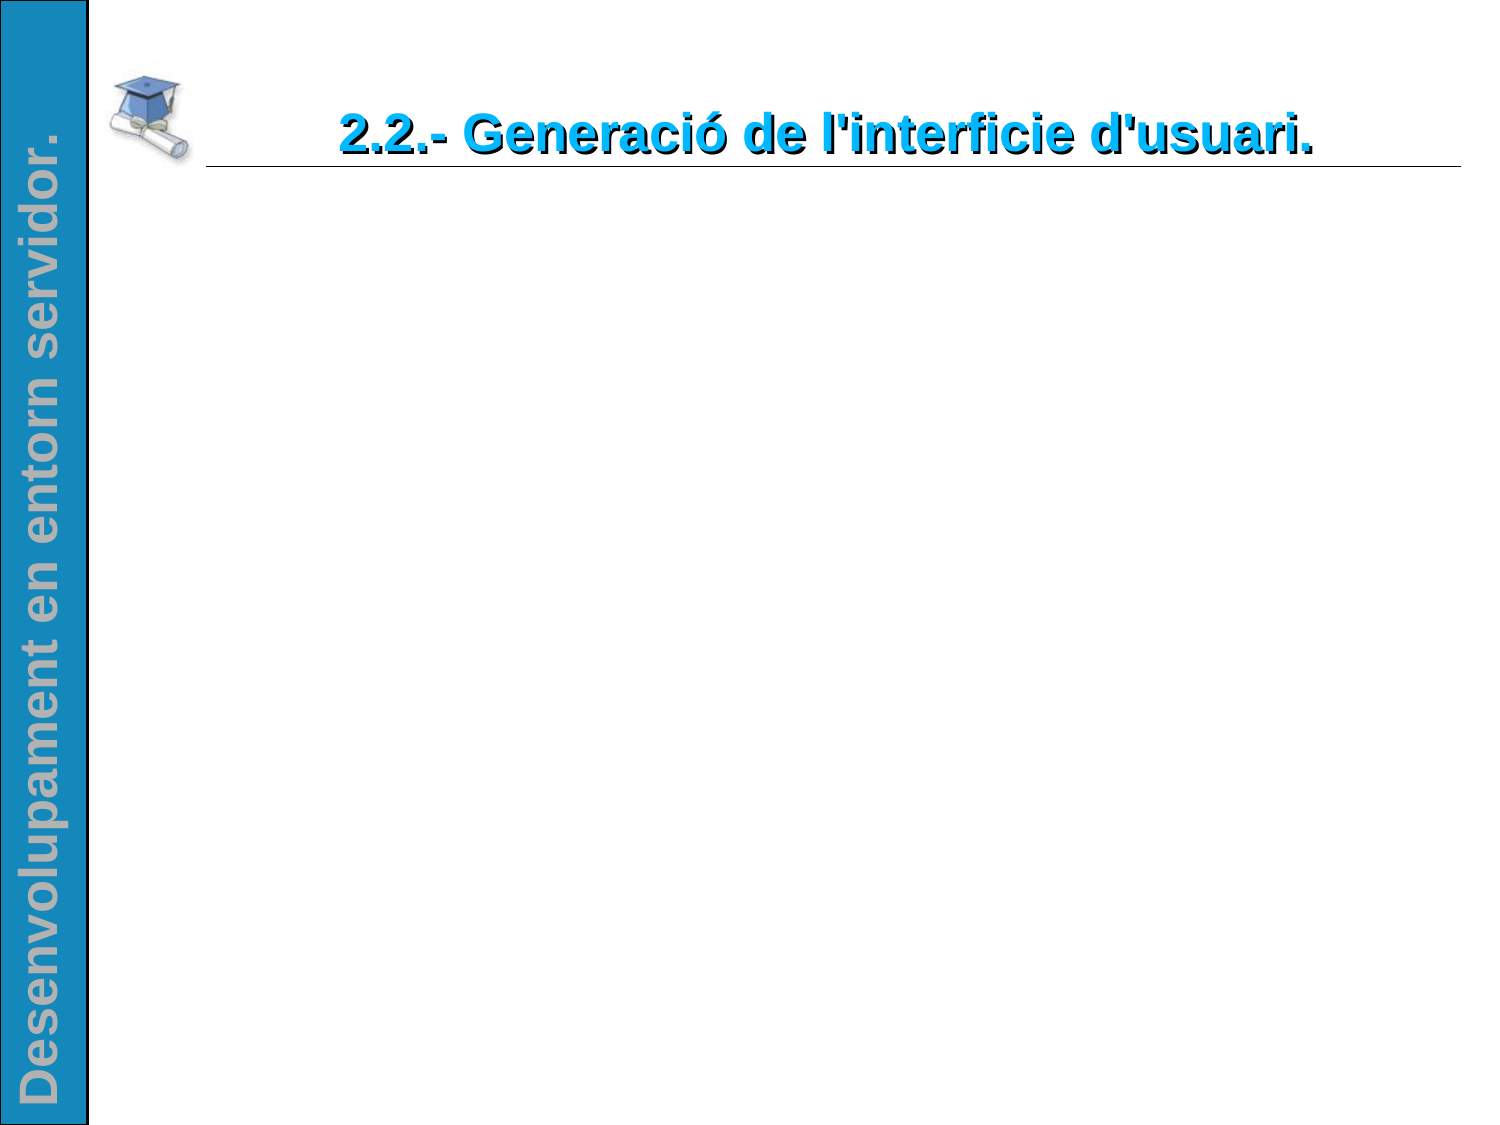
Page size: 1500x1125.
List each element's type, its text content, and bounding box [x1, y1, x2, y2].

picture [93, 61, 206, 174]
title 2.2.- Generació de l'interficie d'usuari. [206, 88, 1447, 178]
